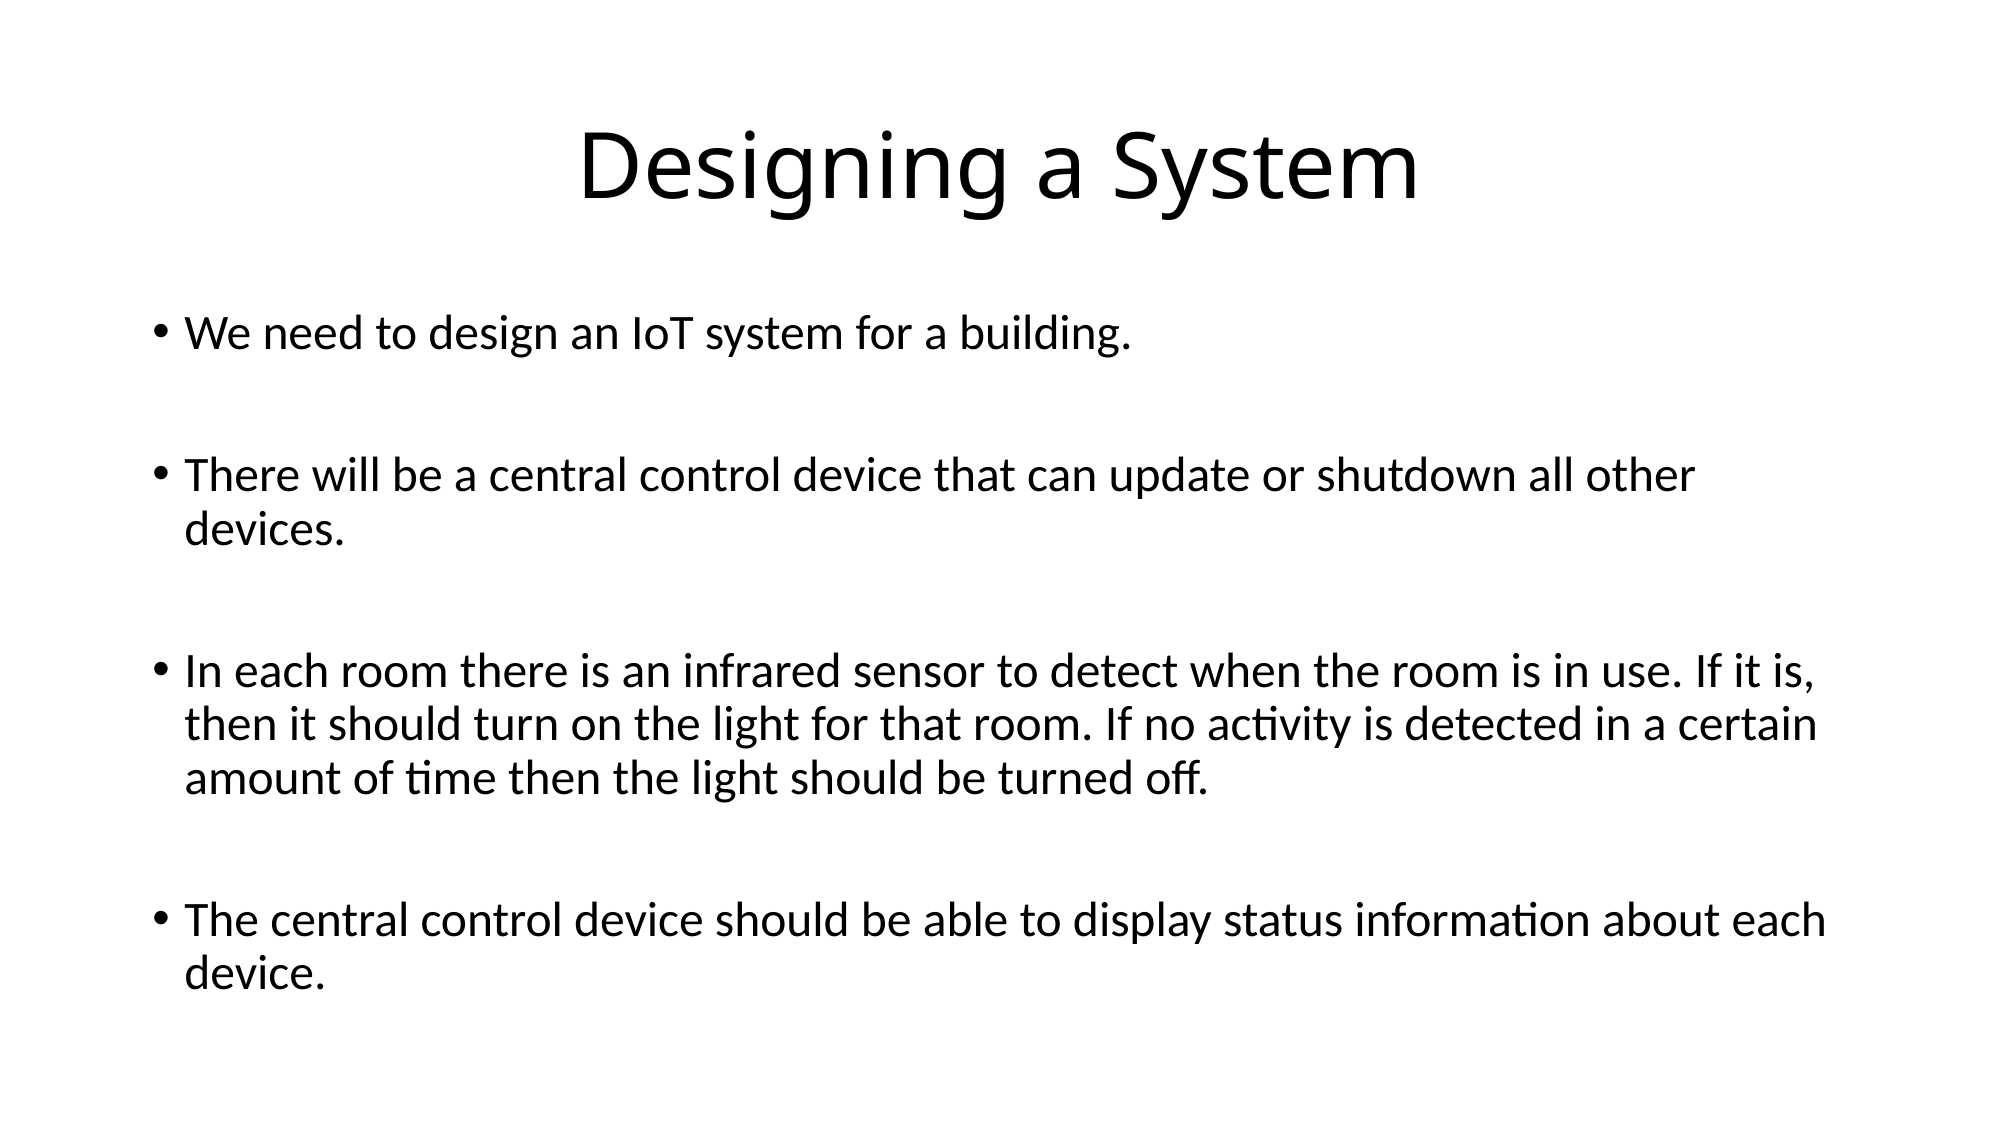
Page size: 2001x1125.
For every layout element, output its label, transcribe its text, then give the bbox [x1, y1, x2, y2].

list We need to design an IoT system for a building. There will be a central control device that can update or shutdown all other devices. In each room there is an infrared sensor to detect when the room is in use. If it is, then it should turn on the light for that room. If no activity is detected in a certain amount of time then the light should be turned off. The central control device should be able to display status information about each device. [137, 299, 1863, 1014]
title Designing a System [137, 59, 1863, 278]
